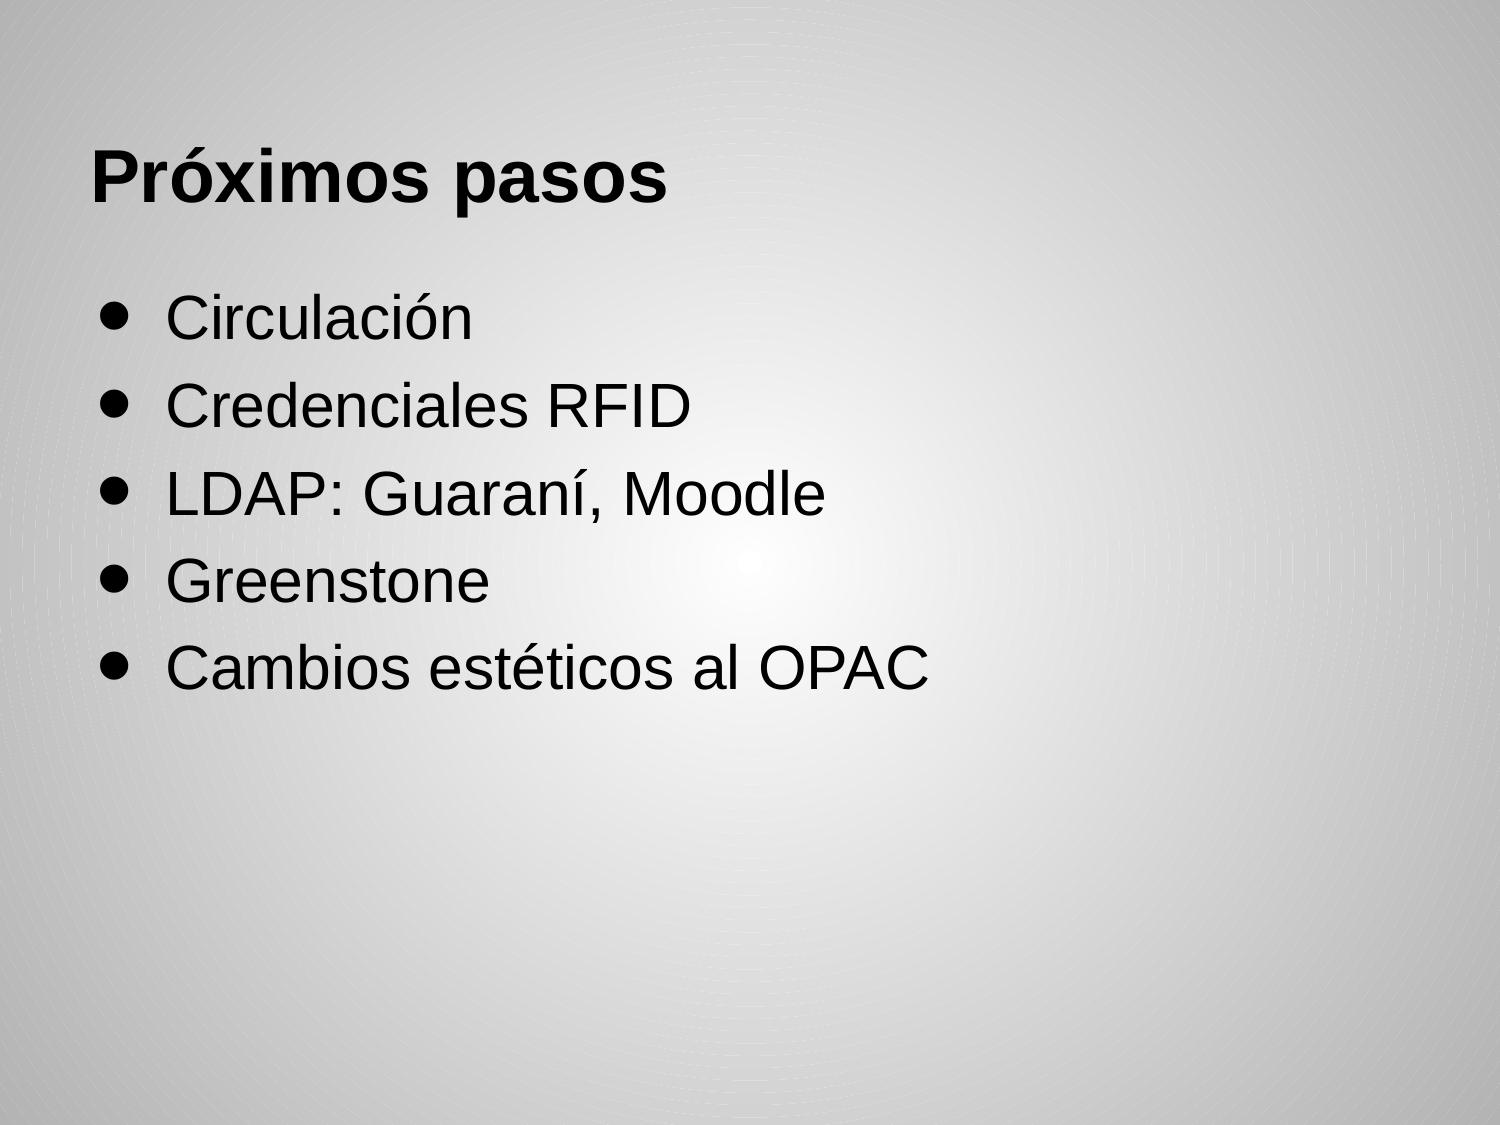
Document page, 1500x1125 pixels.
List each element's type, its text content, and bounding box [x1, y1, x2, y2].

title Próximos pasos [75, 45, 1425, 233]
list Circulación Credenciales RFID LDAP: Guaraní, Moodle Greenstone Cambios estéticos al OPAC [75, 262, 961, 691]
